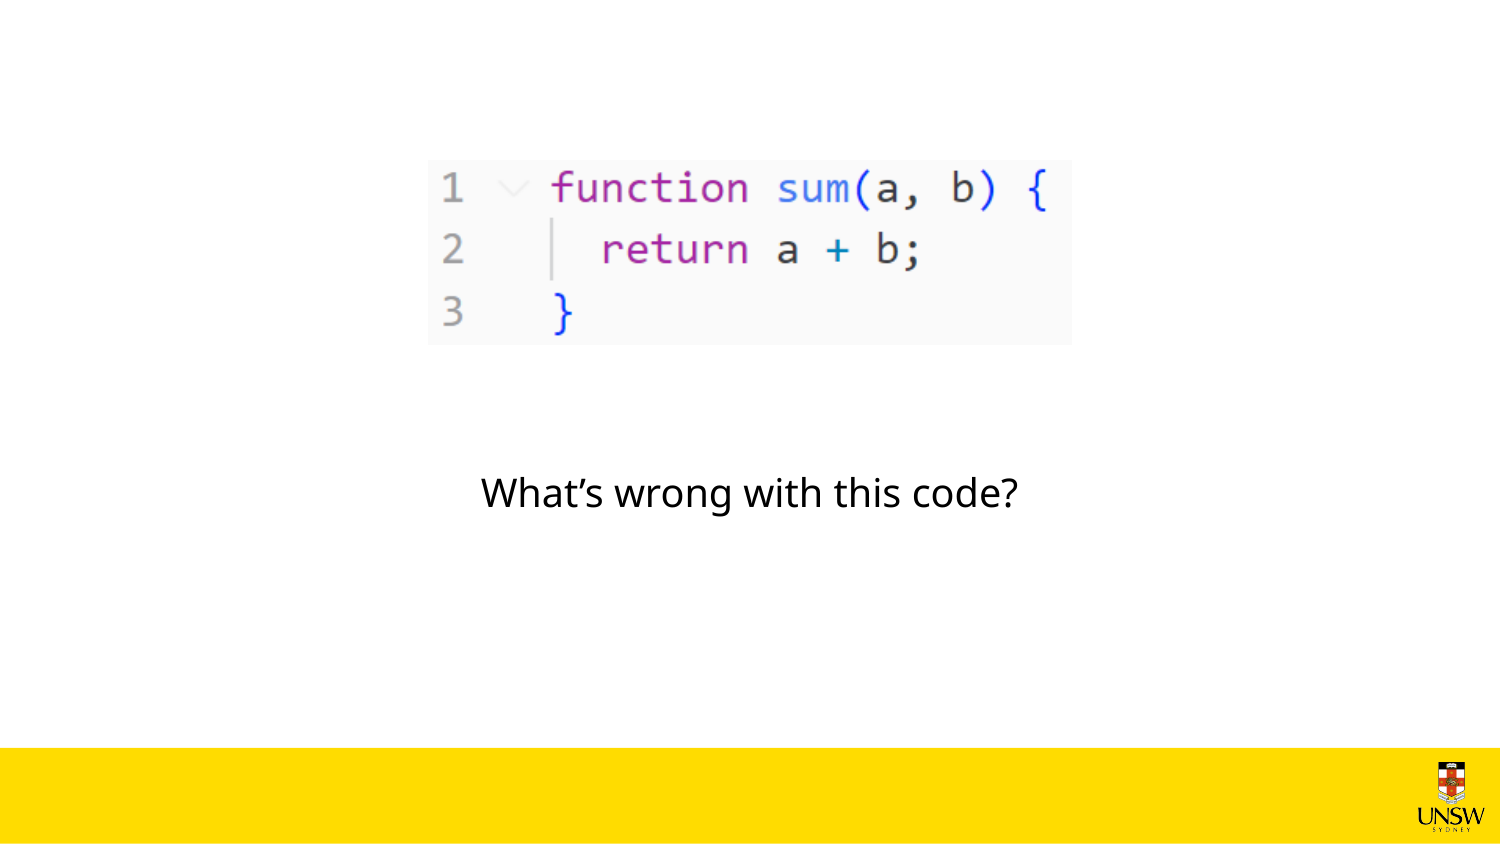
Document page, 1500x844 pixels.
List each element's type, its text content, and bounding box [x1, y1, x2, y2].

text_box What’s wrong with this code? [276, 453, 1224, 531]
picture [428, 160, 1072, 345]
picture [1418, 762, 1485, 832]
